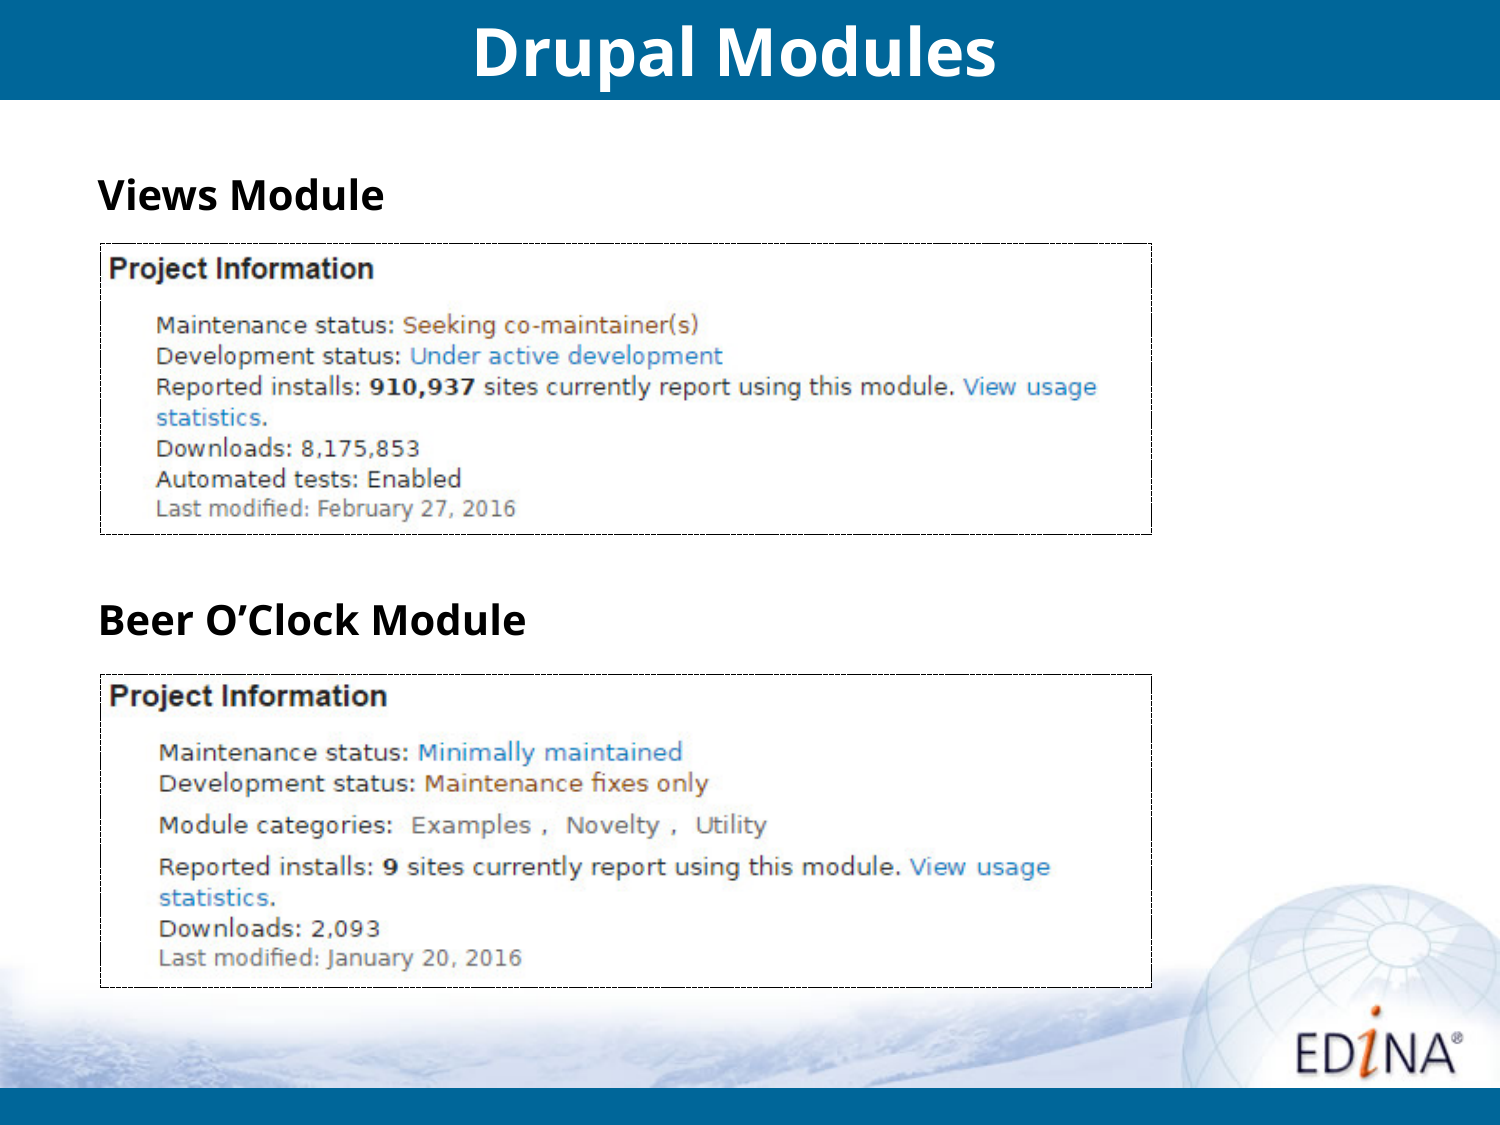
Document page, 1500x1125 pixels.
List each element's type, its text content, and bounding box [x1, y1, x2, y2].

text_box Beer O’Clock Module [82, 586, 958, 651]
picture [0, 674, 1500, 1087]
picture [100, 243, 1152, 535]
title Drupal Modules [0, 0, 1471, 100]
text_box Views Module [82, 161, 958, 227]
